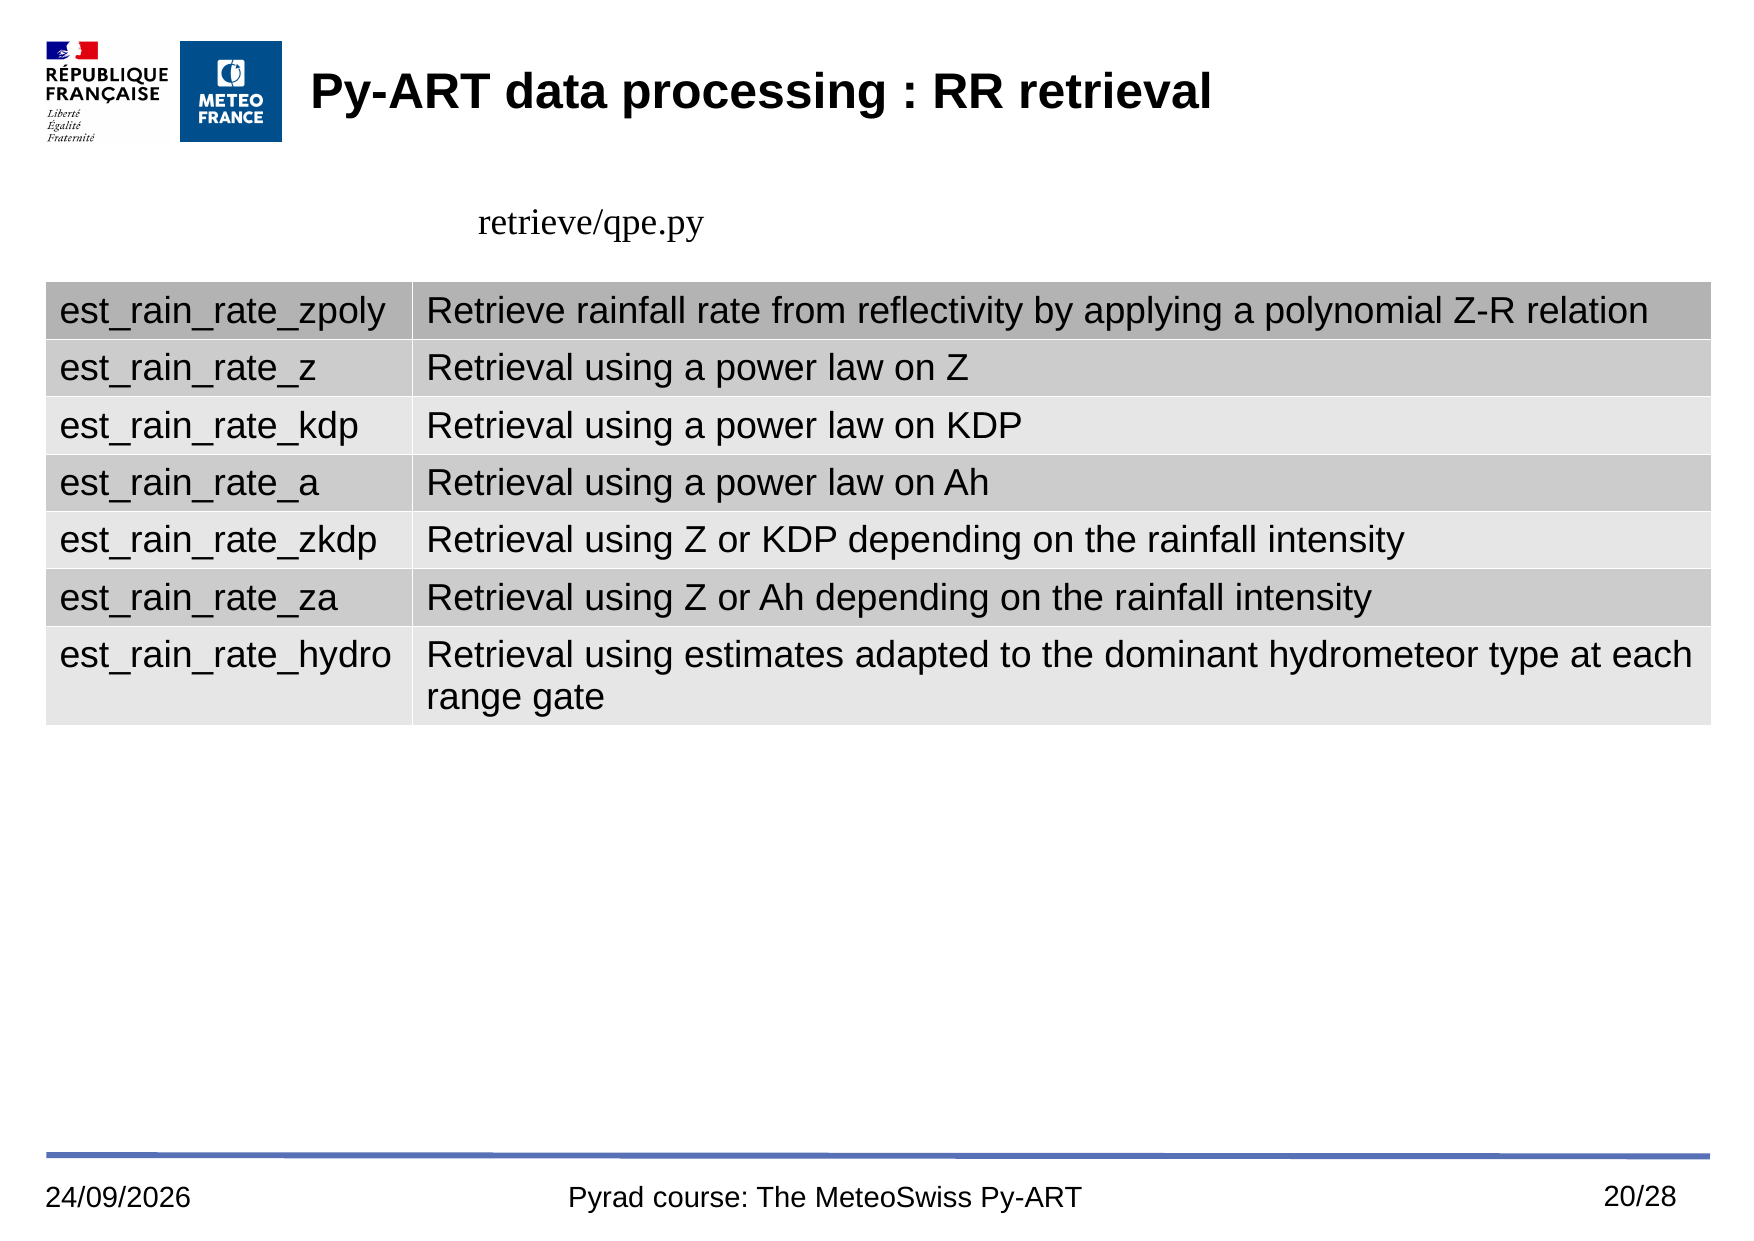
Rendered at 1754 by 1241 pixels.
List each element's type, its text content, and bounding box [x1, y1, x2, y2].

picture [180, 41, 282, 142]
table_cell Retrieval using Z or KDP depending on the rainfall intensity [413, 512, 1711, 568]
table_cell est_rain_rate_za [46, 569, 412, 626]
table_cell Retrieval using Z or Ah depending on the rainfall intensity [413, 569, 1711, 626]
table_cell est_rain_rate_hydro [46, 627, 412, 725]
table_cell est_rain_rate_z [46, 340, 412, 396]
table_cell est_rain_rate_kdp [46, 397, 412, 454]
table_header est_rain_rate_zpoly [46, 282, 412, 339]
table_cell Retrieval using a power law on Ah [413, 455, 1711, 511]
text_box retrieve/qpe.py [463, 193, 720, 251]
title Py-ART data processing : RR retrieval [310, 40, 1697, 142]
table_cell Retrieval using a power law on KDP [413, 397, 1711, 454]
table_cell Retrieval using a power law on Z [413, 340, 1711, 396]
table_cell est_rain_rate_zkdp [46, 512, 412, 568]
table_cell Retrieval using estimates adapted to the dominant hydrometeor type at each range gate [413, 627, 1711, 725]
table_cell est_rain_rate_a [46, 455, 412, 511]
table_header Retrieve rainfall rate from reflectivity by applying a polynomial Z-R relation [413, 282, 1711, 339]
picture [46, 41, 172, 142]
